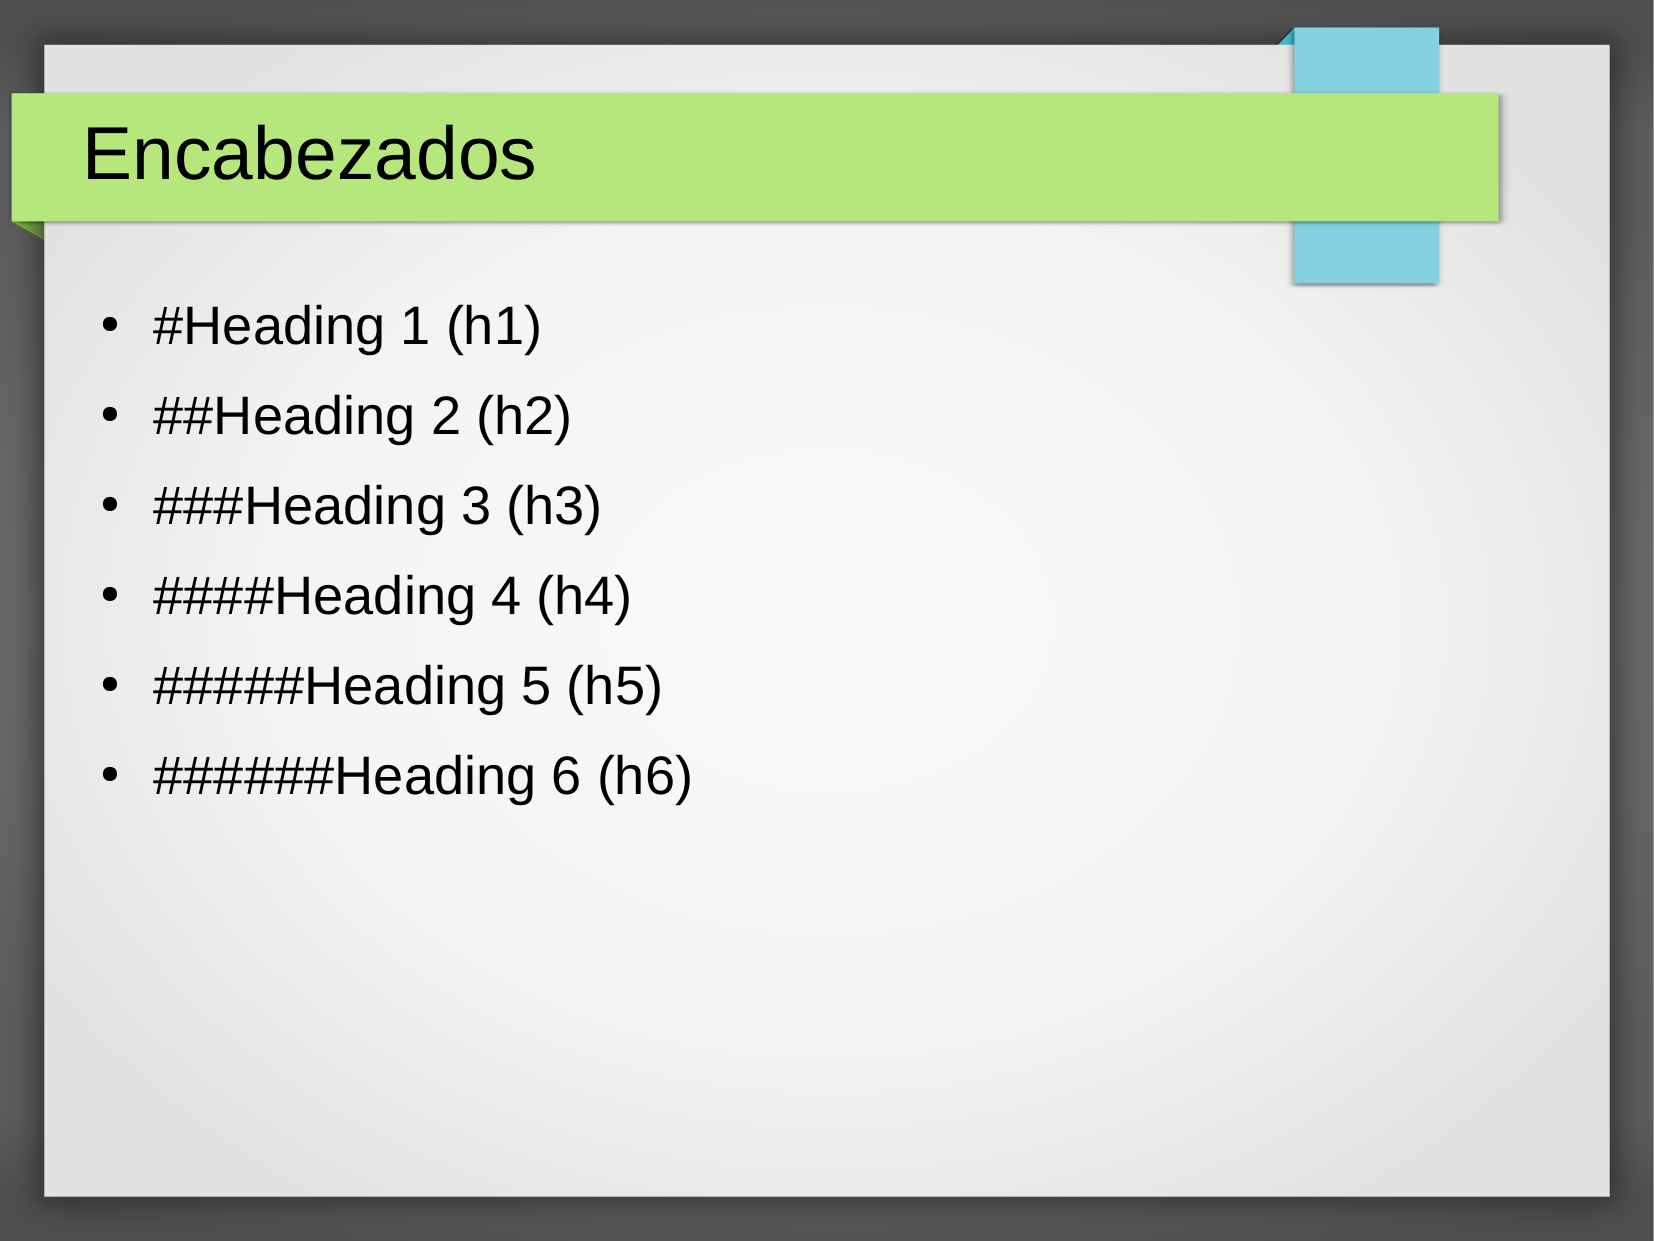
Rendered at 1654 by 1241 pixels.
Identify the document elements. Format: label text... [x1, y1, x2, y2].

picture [0, 0, 1654, 1241]
list #Heading 1 (h1) ##Heading 2 (h2) ###Heading 3 (h3) ####Heading 4 (h4) #####Heading 5 (h5) ######Heading 6 (h6) [82, 295, 1571, 1015]
title Encabezados [82, 94, 1264, 213]
